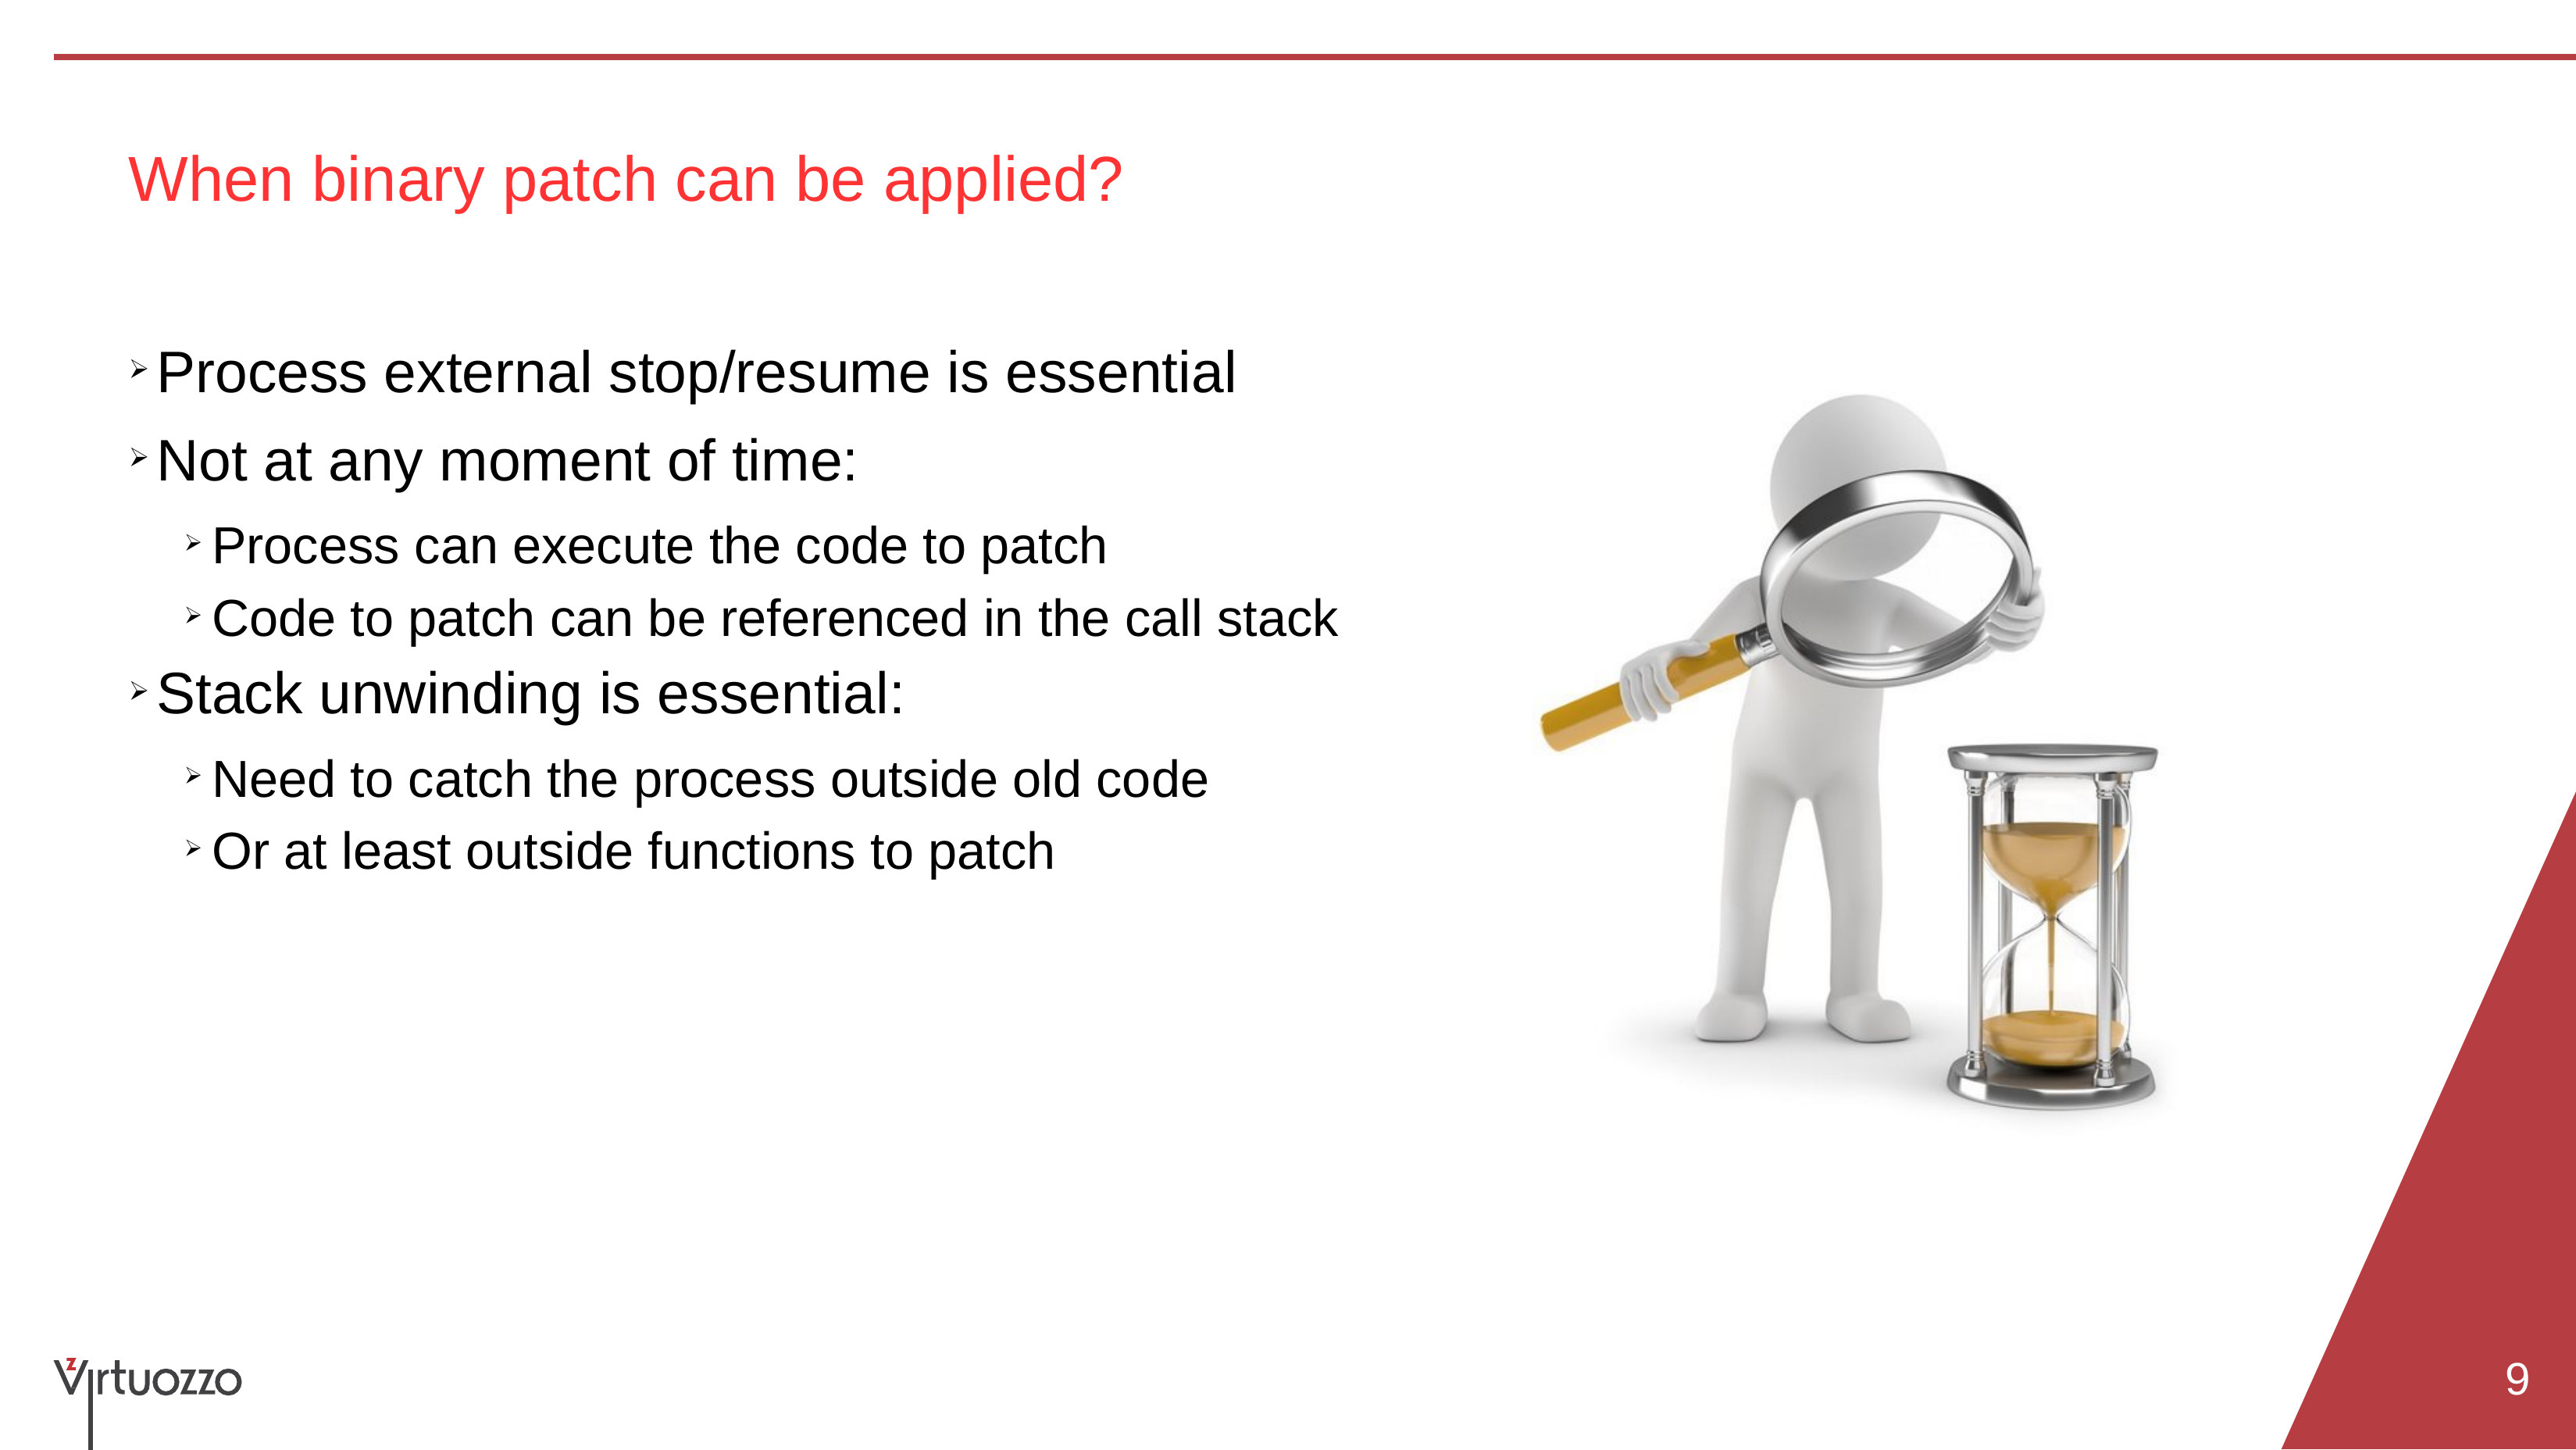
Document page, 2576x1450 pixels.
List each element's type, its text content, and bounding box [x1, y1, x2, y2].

picture [1490, 359, 2233, 1141]
text_box <number> [2029, 1348, 2543, 1411]
list Process external stop/resume is essential Not at any moment of time: Process can execute the code to patch Code to patch can be referenced in the call stack Stack unwinding is essential: Need to catch the process outside old code Or at least outside functions to patch [128, 339, 2447, 1180]
title When binary patch can be applied? [128, 57, 2447, 300]
